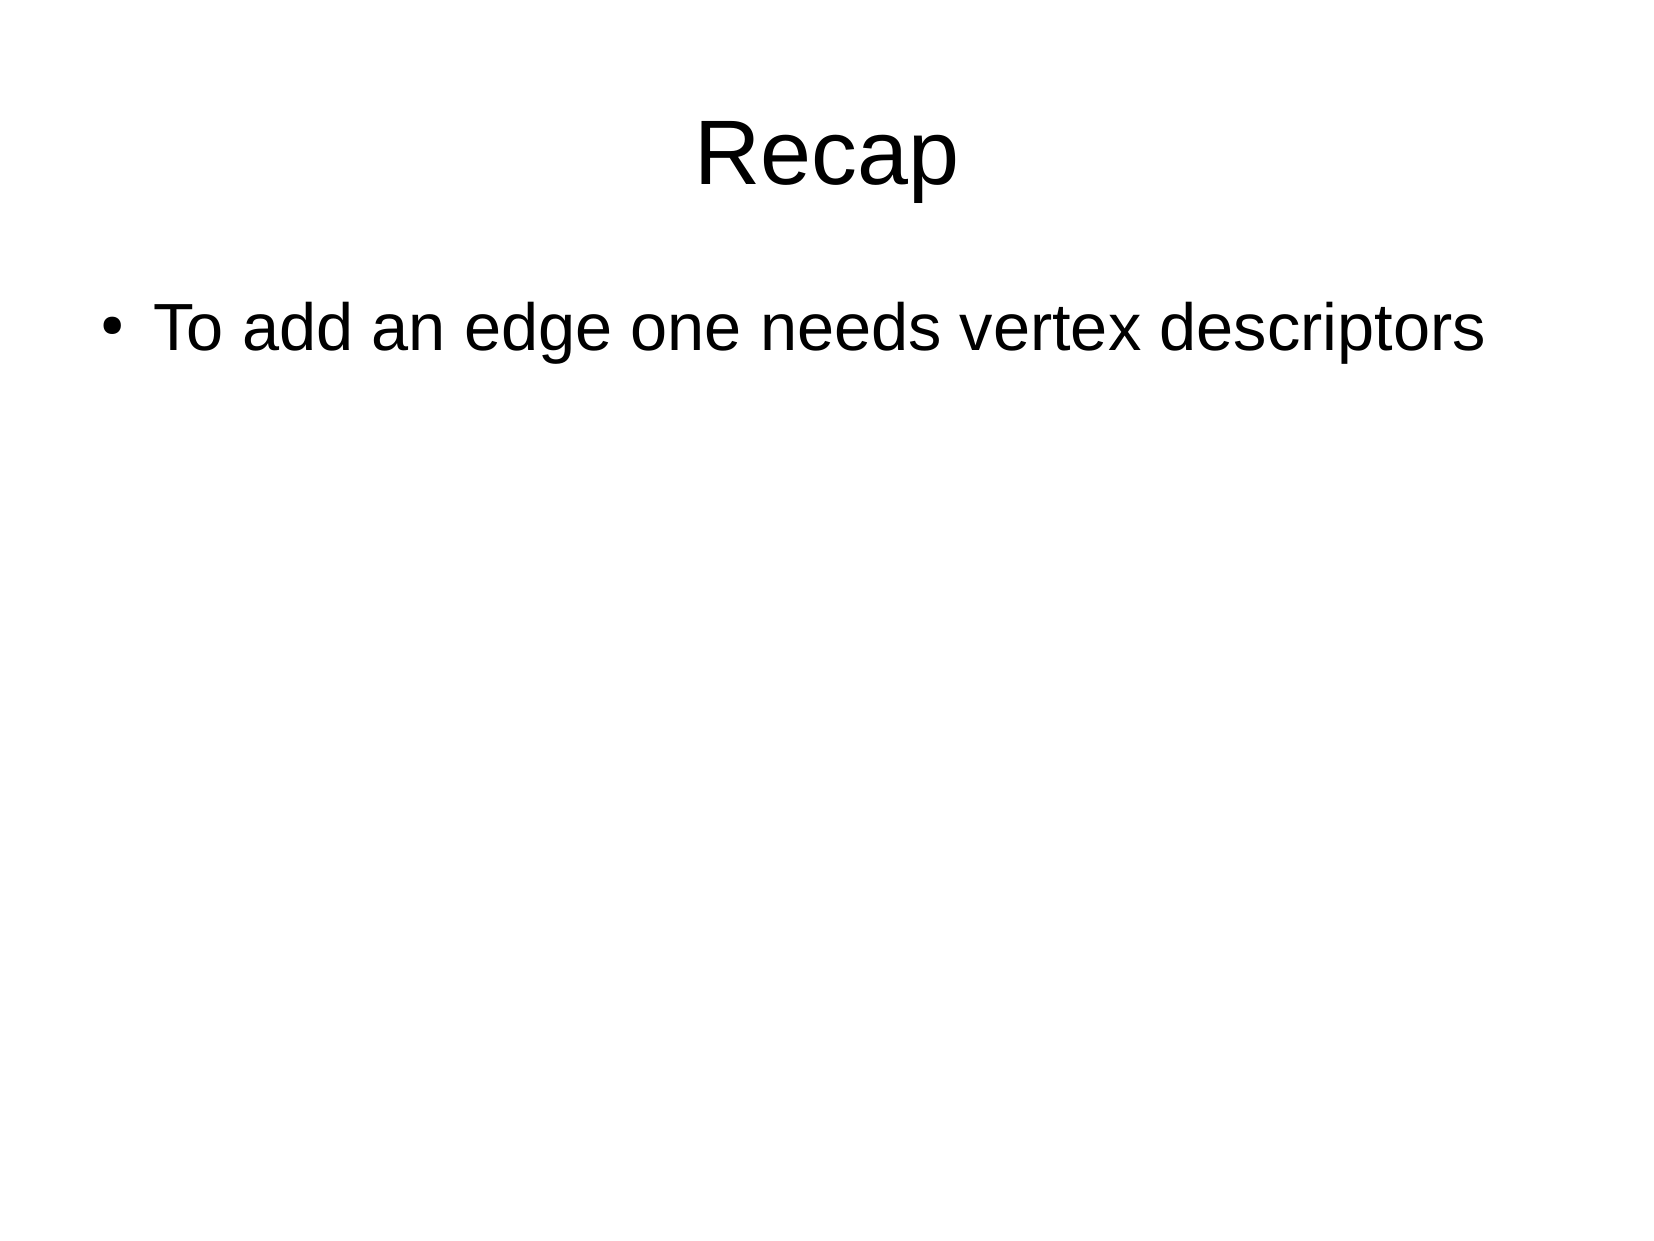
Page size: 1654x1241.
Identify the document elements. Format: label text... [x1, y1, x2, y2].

title Recap [82, 49, 1571, 257]
list To add an edge one needs vertex descriptors [82, 290, 1571, 1010]
